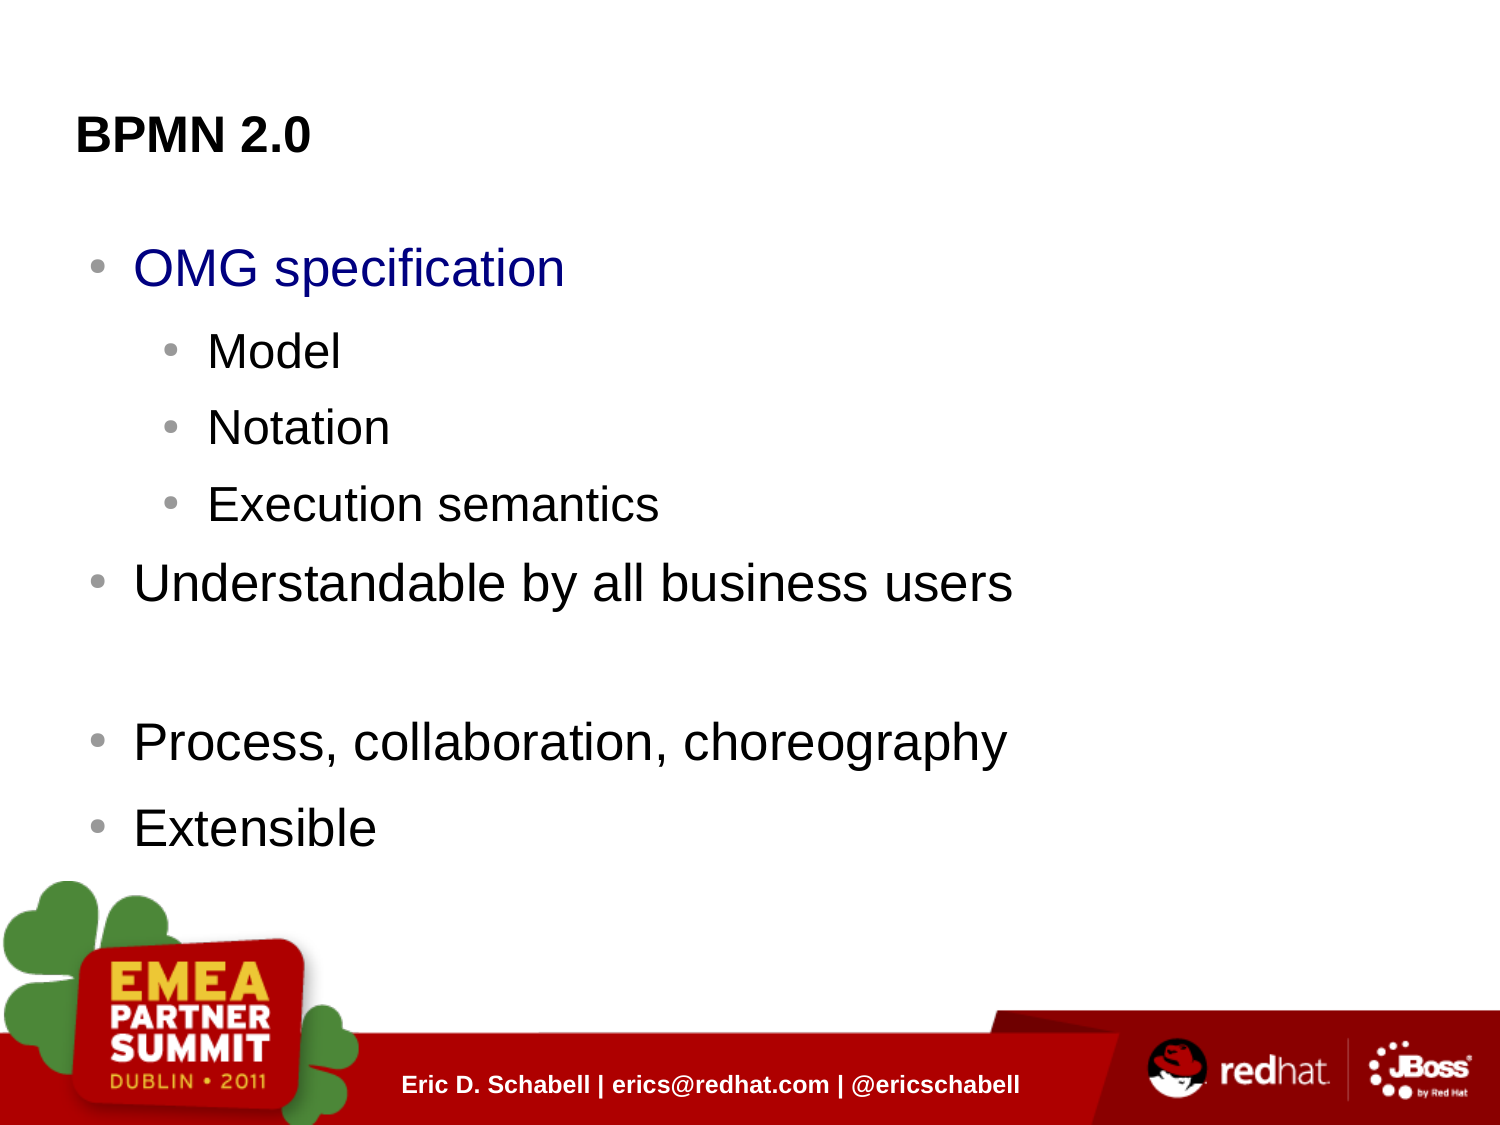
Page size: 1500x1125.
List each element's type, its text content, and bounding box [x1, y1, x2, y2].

picture [0, 881, 1500, 1125]
title BPMN 2.0 [74, 50, 1425, 221]
list OMG specification Model Notation Execution semantics Understandable by all business users Process, collaboration, choreography Extensible [73, 238, 1424, 943]
